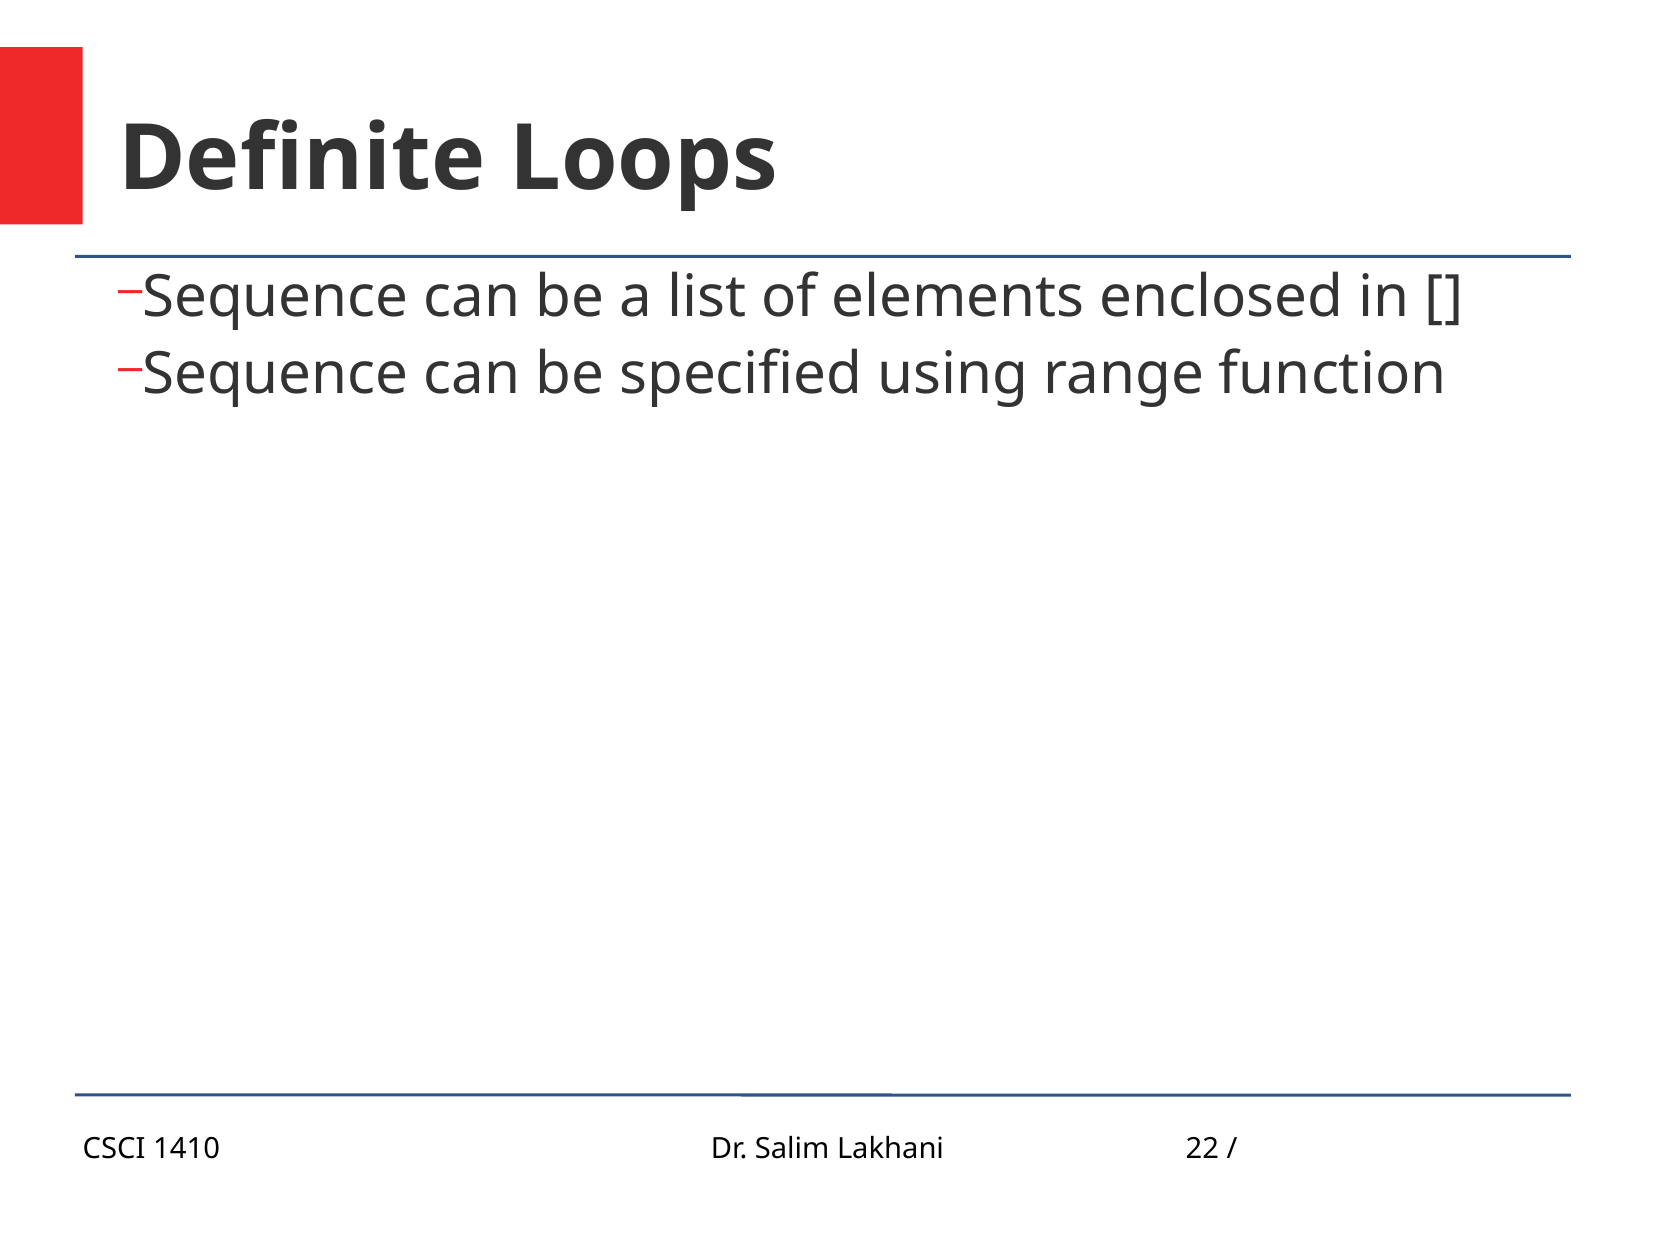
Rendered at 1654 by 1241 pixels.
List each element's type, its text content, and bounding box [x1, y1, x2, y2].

text_box / [1185, 1129, 1571, 1216]
list Sequence can be a list of elements enclosed in [] Sequence can be specified using range function [118, 265, 1536, 1081]
text_box Dr. Salim Lakhani [565, 1129, 1090, 1216]
title Definite Loops [118, 49, 1571, 257]
text_box CSCI 1410 [82, 1129, 468, 1216]
